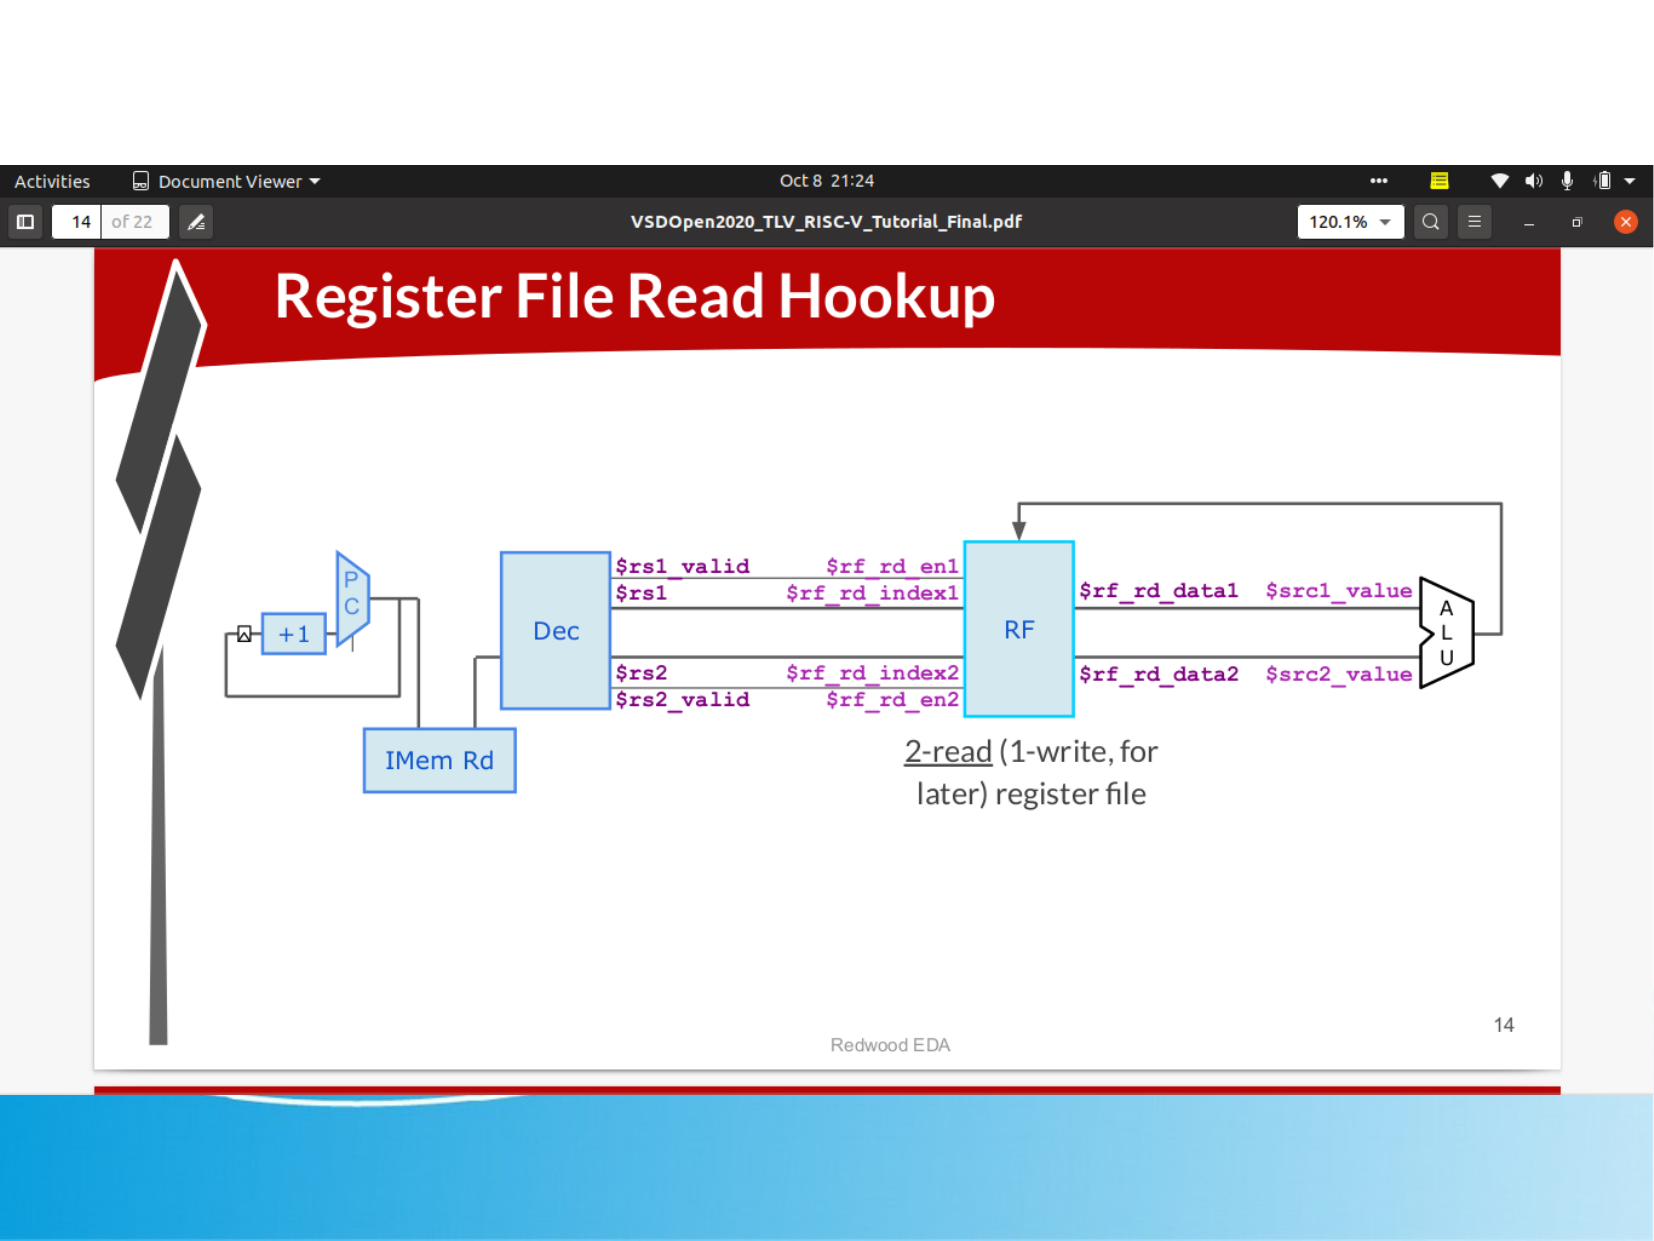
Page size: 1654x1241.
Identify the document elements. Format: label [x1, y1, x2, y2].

picture [0, 165, 1654, 1241]
